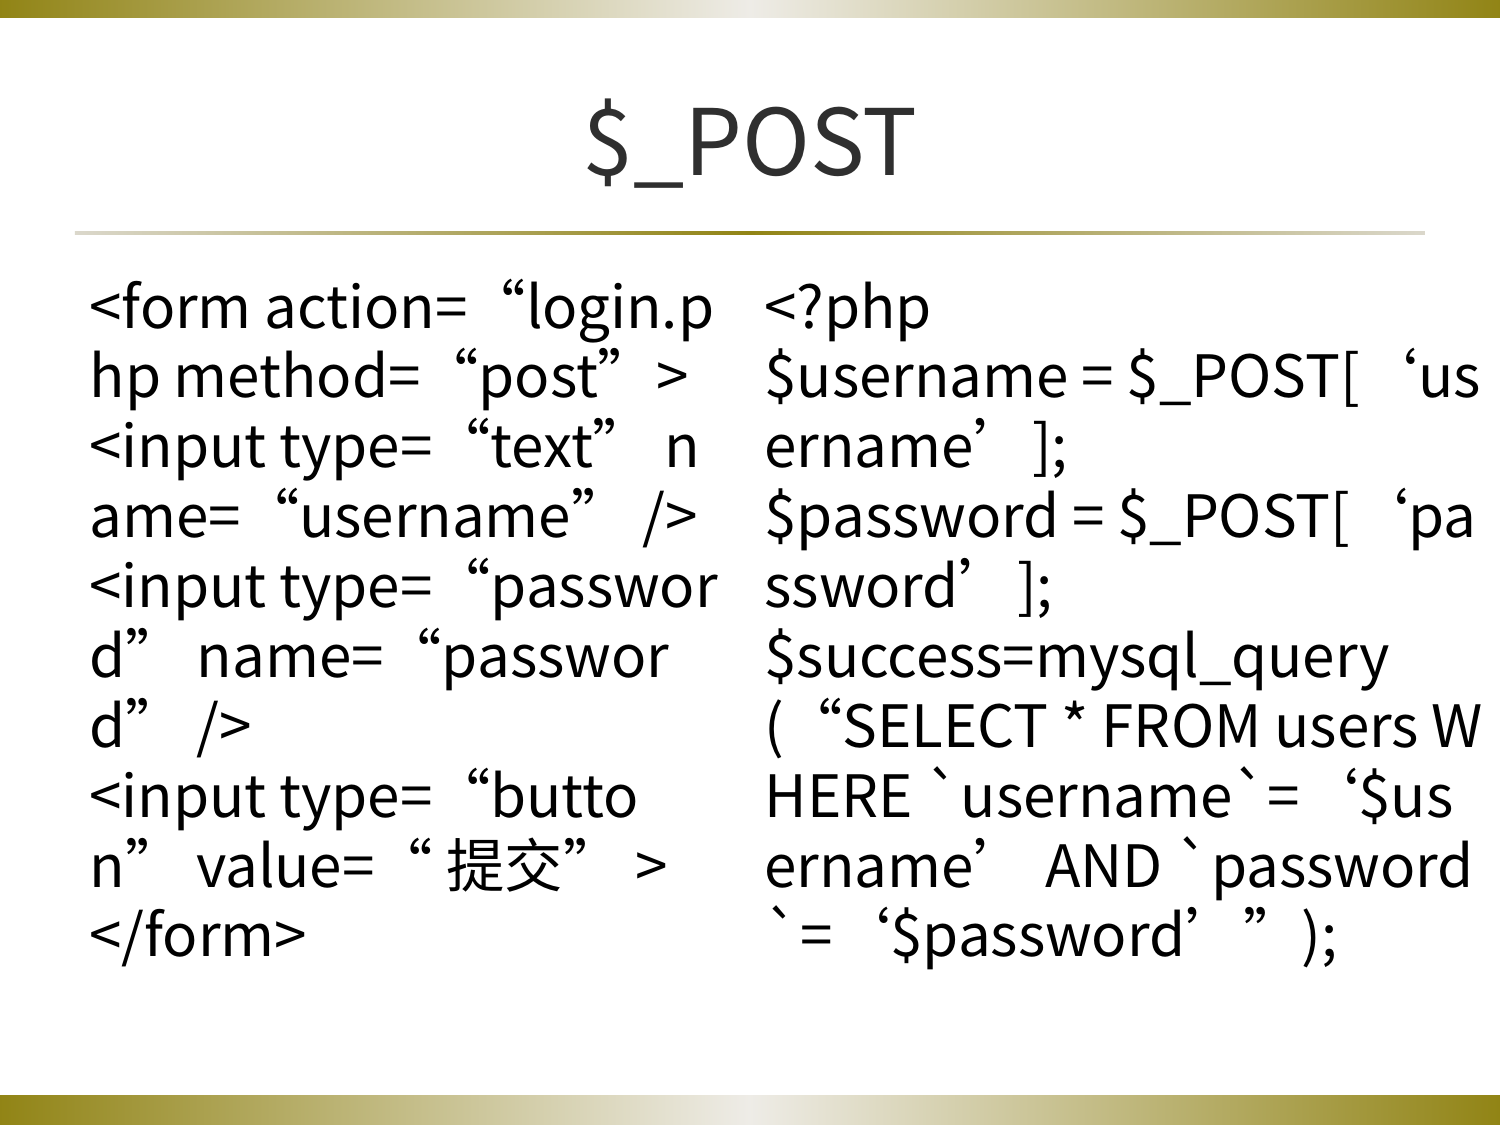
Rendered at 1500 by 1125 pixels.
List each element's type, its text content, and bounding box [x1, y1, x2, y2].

list <form action=“login.php method=“post”> <input type=“text” name=“username” /> <input type=“password” name=“password” /> <input type=“button” value=“提交”> </form> [75, 262, 738, 1005]
list <?php $username = $_POST[‘username’]; $password = $_POST[‘password’]; $success=mysql_query (“SELECT * FROM users WHERE `username`=‘$username’ AND `password`=‘$password’”); [750, 262, 1500, 1067]
title $_POST [75, 45, 1425, 233]
